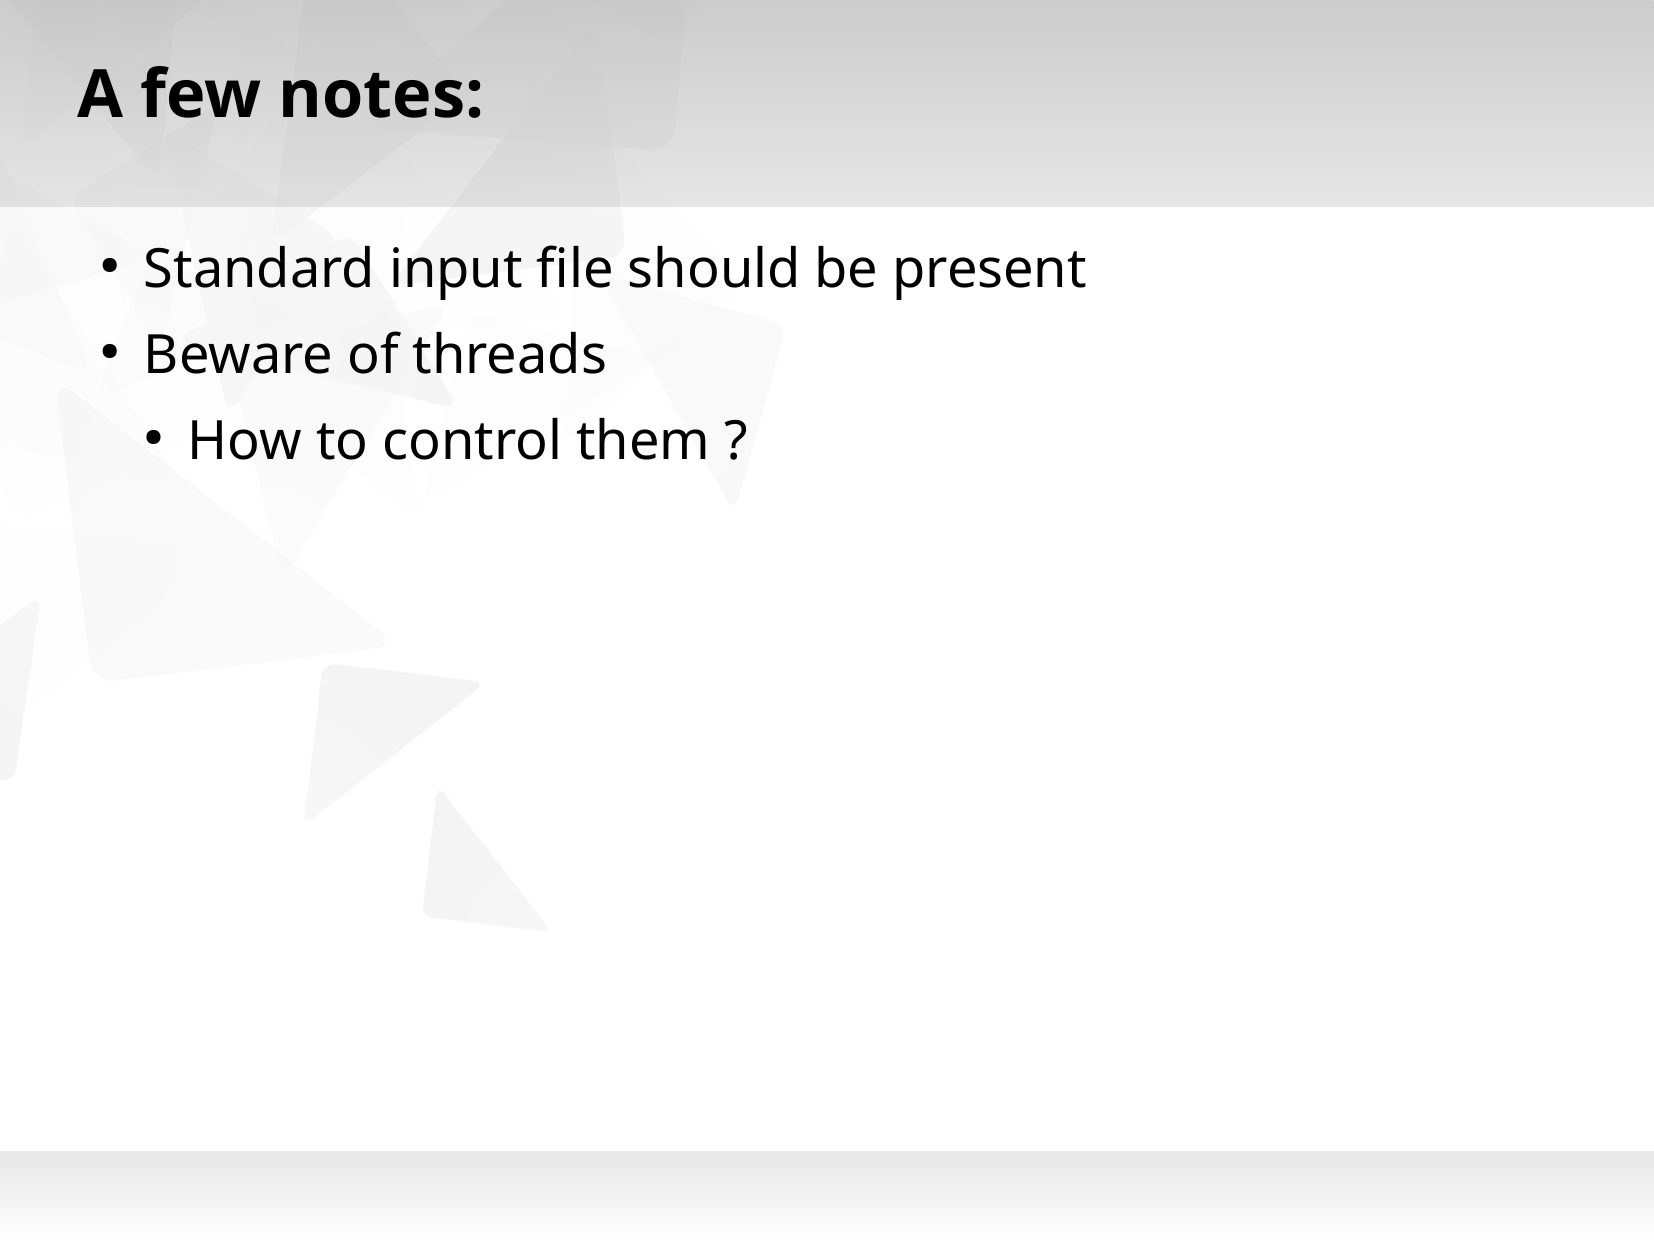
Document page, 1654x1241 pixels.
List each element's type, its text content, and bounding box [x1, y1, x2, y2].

list Standard input file should be present Beware of threads How to control them ? [100, 229, 1613, 972]
picture [0, 0, 783, 931]
title A few notes: [77, 0, 1424, 196]
